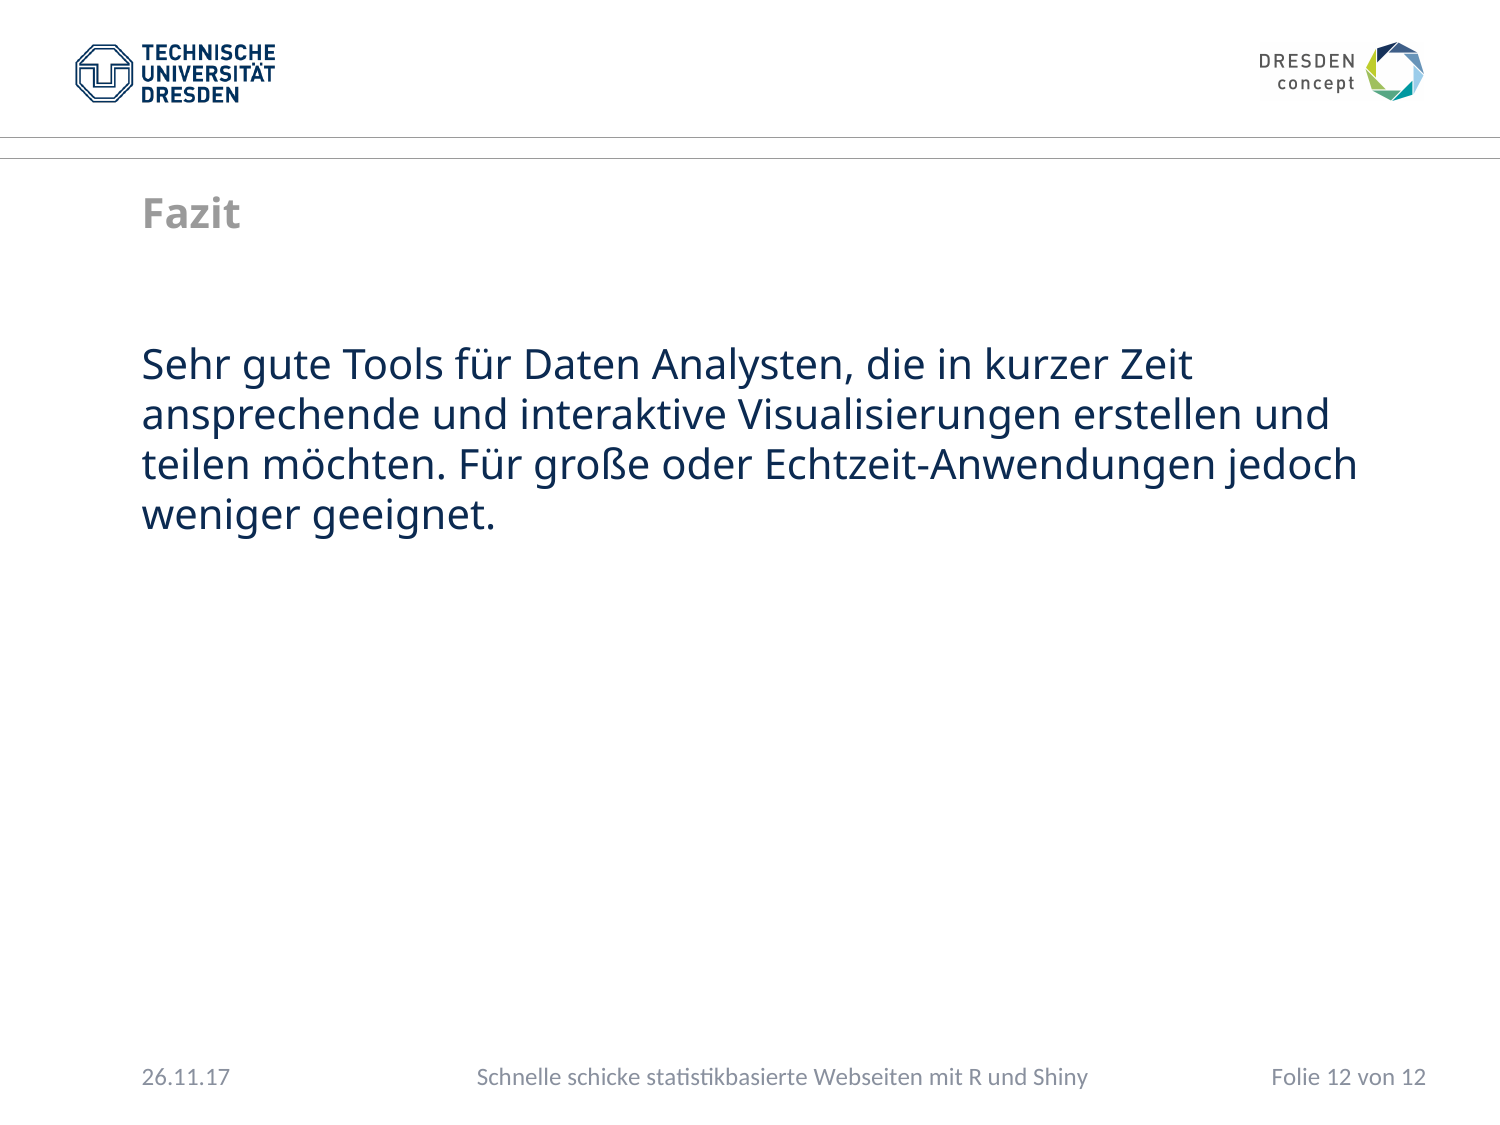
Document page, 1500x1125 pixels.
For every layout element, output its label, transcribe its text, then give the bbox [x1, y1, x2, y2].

text_box 26.11.17 [141, 1048, 454, 1091]
text_box Folie <Nummer> von 12 [1113, 1048, 1427, 1091]
picture [75, 43, 275, 103]
list Sehr gute Tools für Daten Analysten, die in kurzer Zeit ansprechende und interaktive Visualisierungen erstellen und teilen möchten. Für große oder Echtzeit-Anwendungen jedoch weniger geeignet. [141, 337, 1441, 1000]
list Fazit [141, 187, 1427, 279]
picture [1260, 42, 1424, 101]
text_box Schnelle schicke statistikbasierte Webseiten mit R und Shiny [464, 1049, 1102, 1091]
